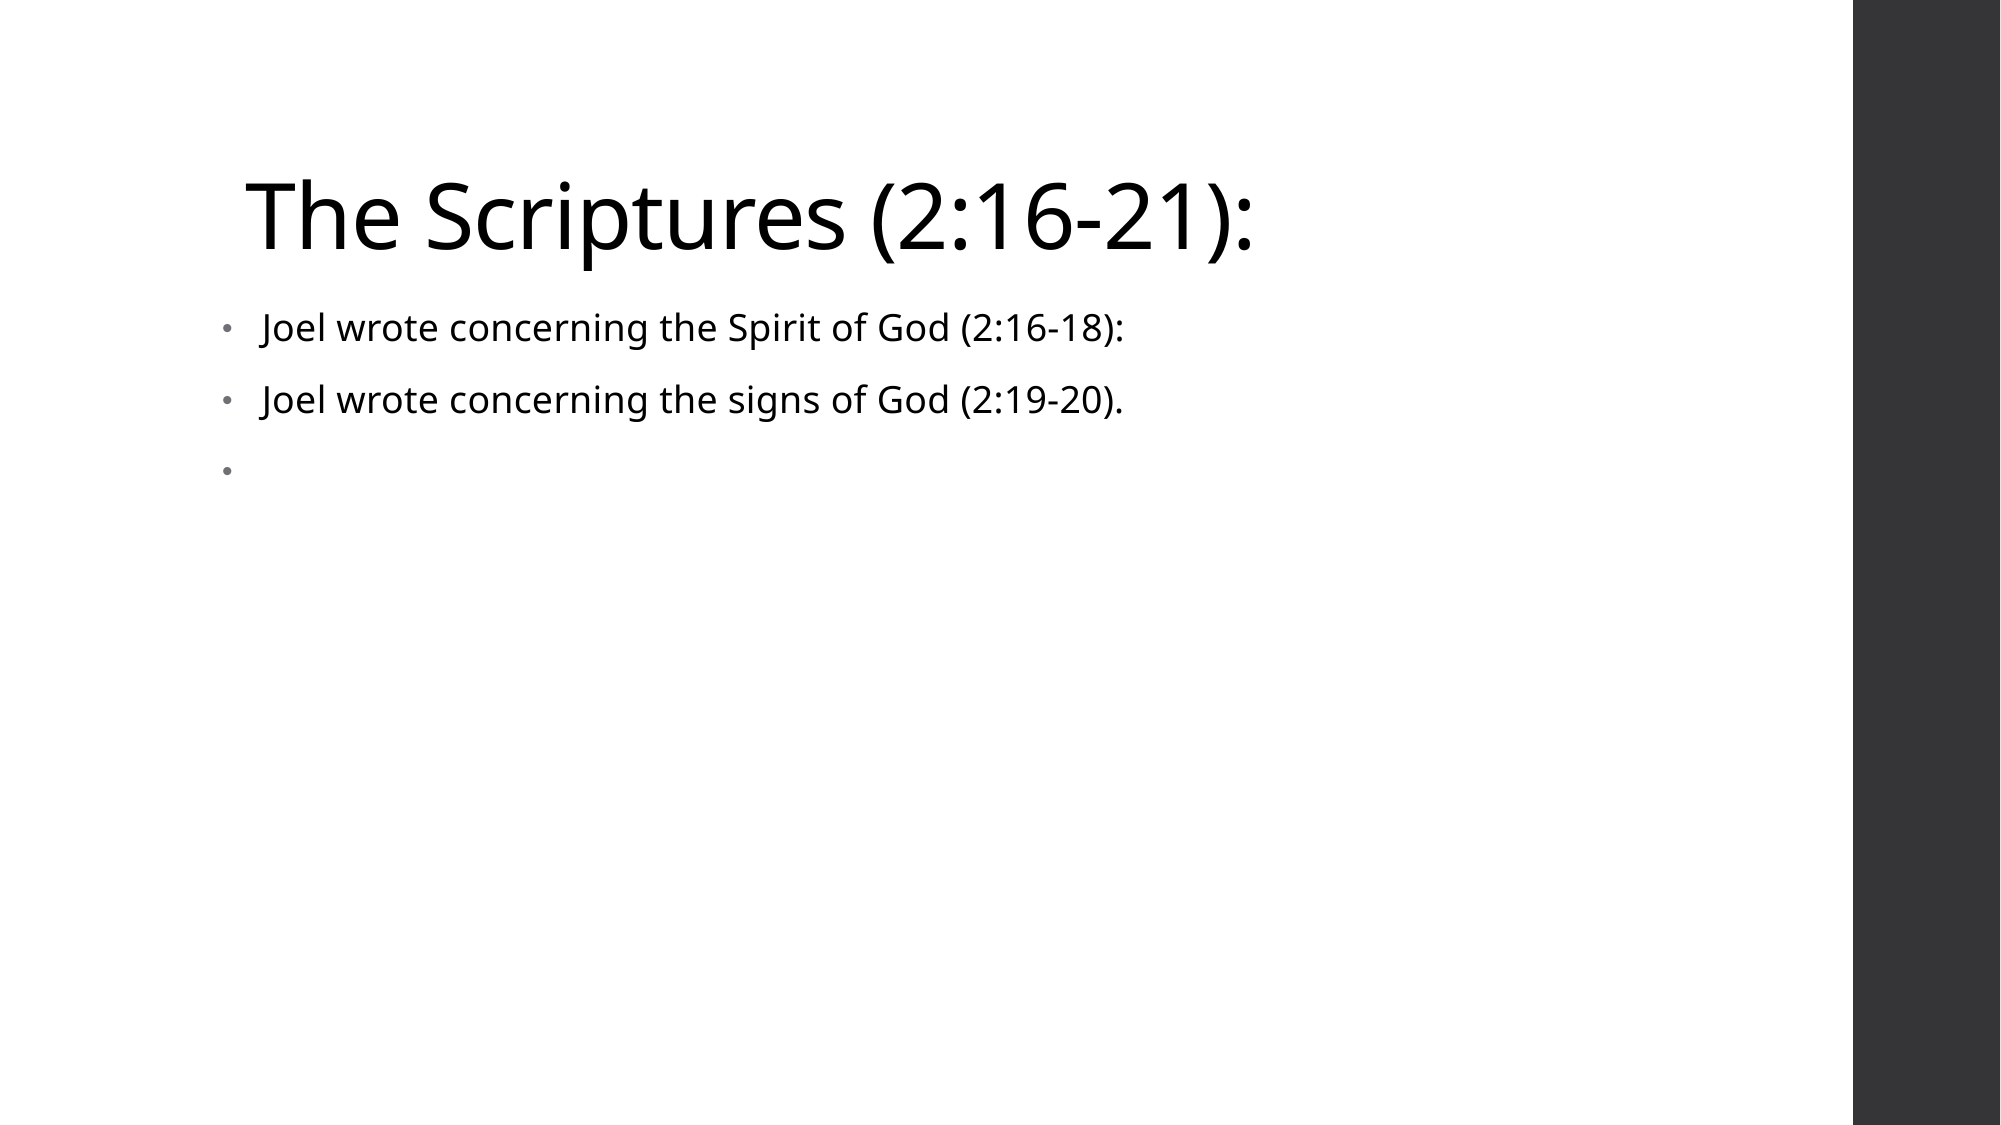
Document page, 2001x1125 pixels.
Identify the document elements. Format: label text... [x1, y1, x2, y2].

list Joel wrote concerning the Spirit of God (2:16-18): Joel wrote concerning the signs of God (2:19-20). [206, 299, 1617, 1014]
title The Scriptures (2:16-21): [206, 60, 1797, 278]
